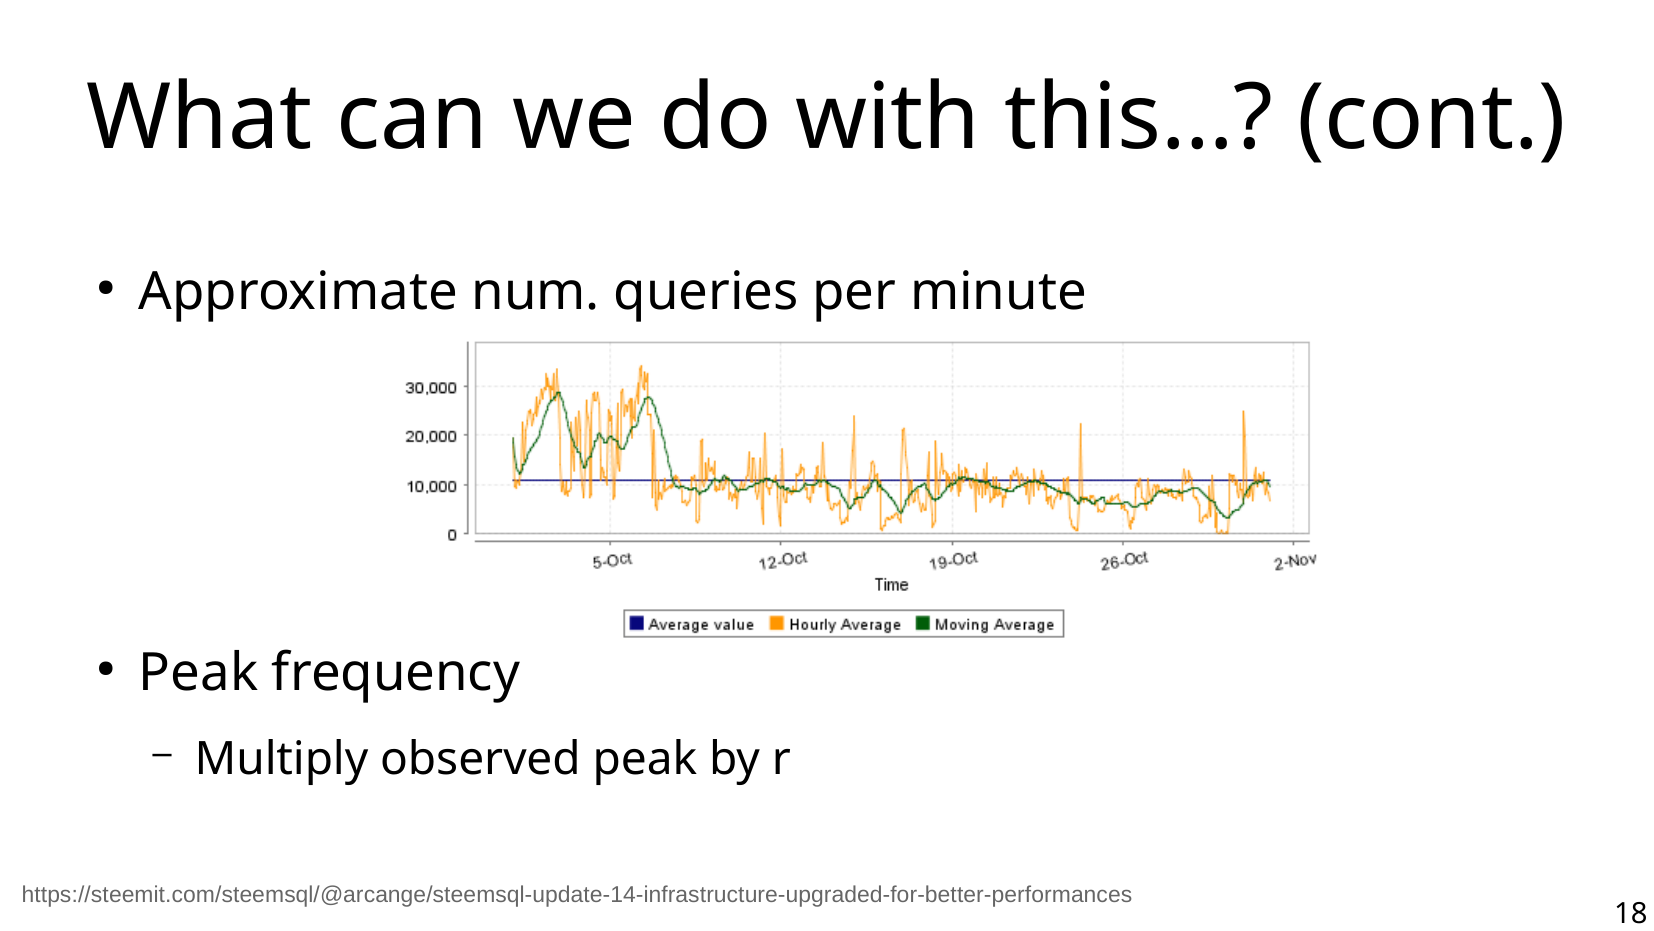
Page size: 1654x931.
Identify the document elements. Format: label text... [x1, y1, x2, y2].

picture [400, 332, 1332, 644]
title What can we do with this…? (cont.) [82, 1, 1571, 226]
list Approximate num. queries per minute Peak frequency Multiply observed peak by r [82, 253, 1571, 793]
text_box https://steemit.com/steemsql/@arcange/steemsql-update-14-infrastructure-upgraded-for-better-performances [6, 874, 1615, 918]
